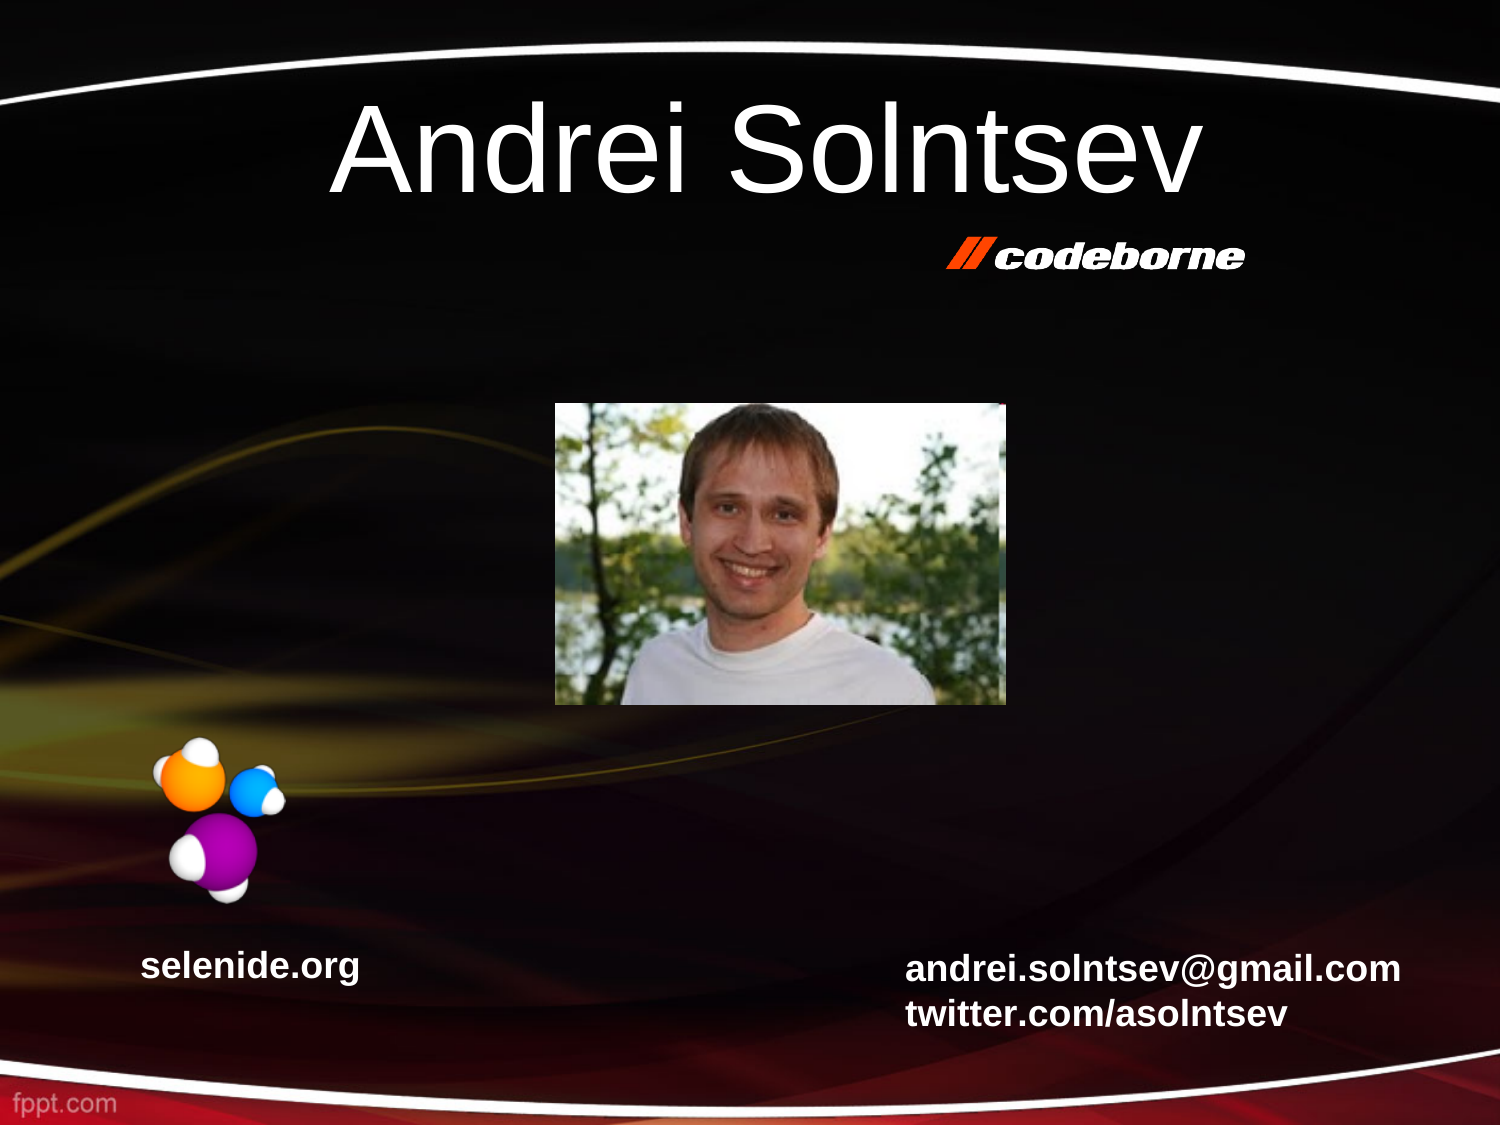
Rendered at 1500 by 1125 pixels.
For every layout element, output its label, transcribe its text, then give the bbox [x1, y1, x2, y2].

text_box selenide.org [90, 922, 655, 1005]
picture [0, 0, 1500, 1125]
text_box andrei.solntsev@gmail.com twitter.com/asolntsev [854, 935, 1420, 1019]
list Andrei Solntsev [206, 59, 1272, 225]
